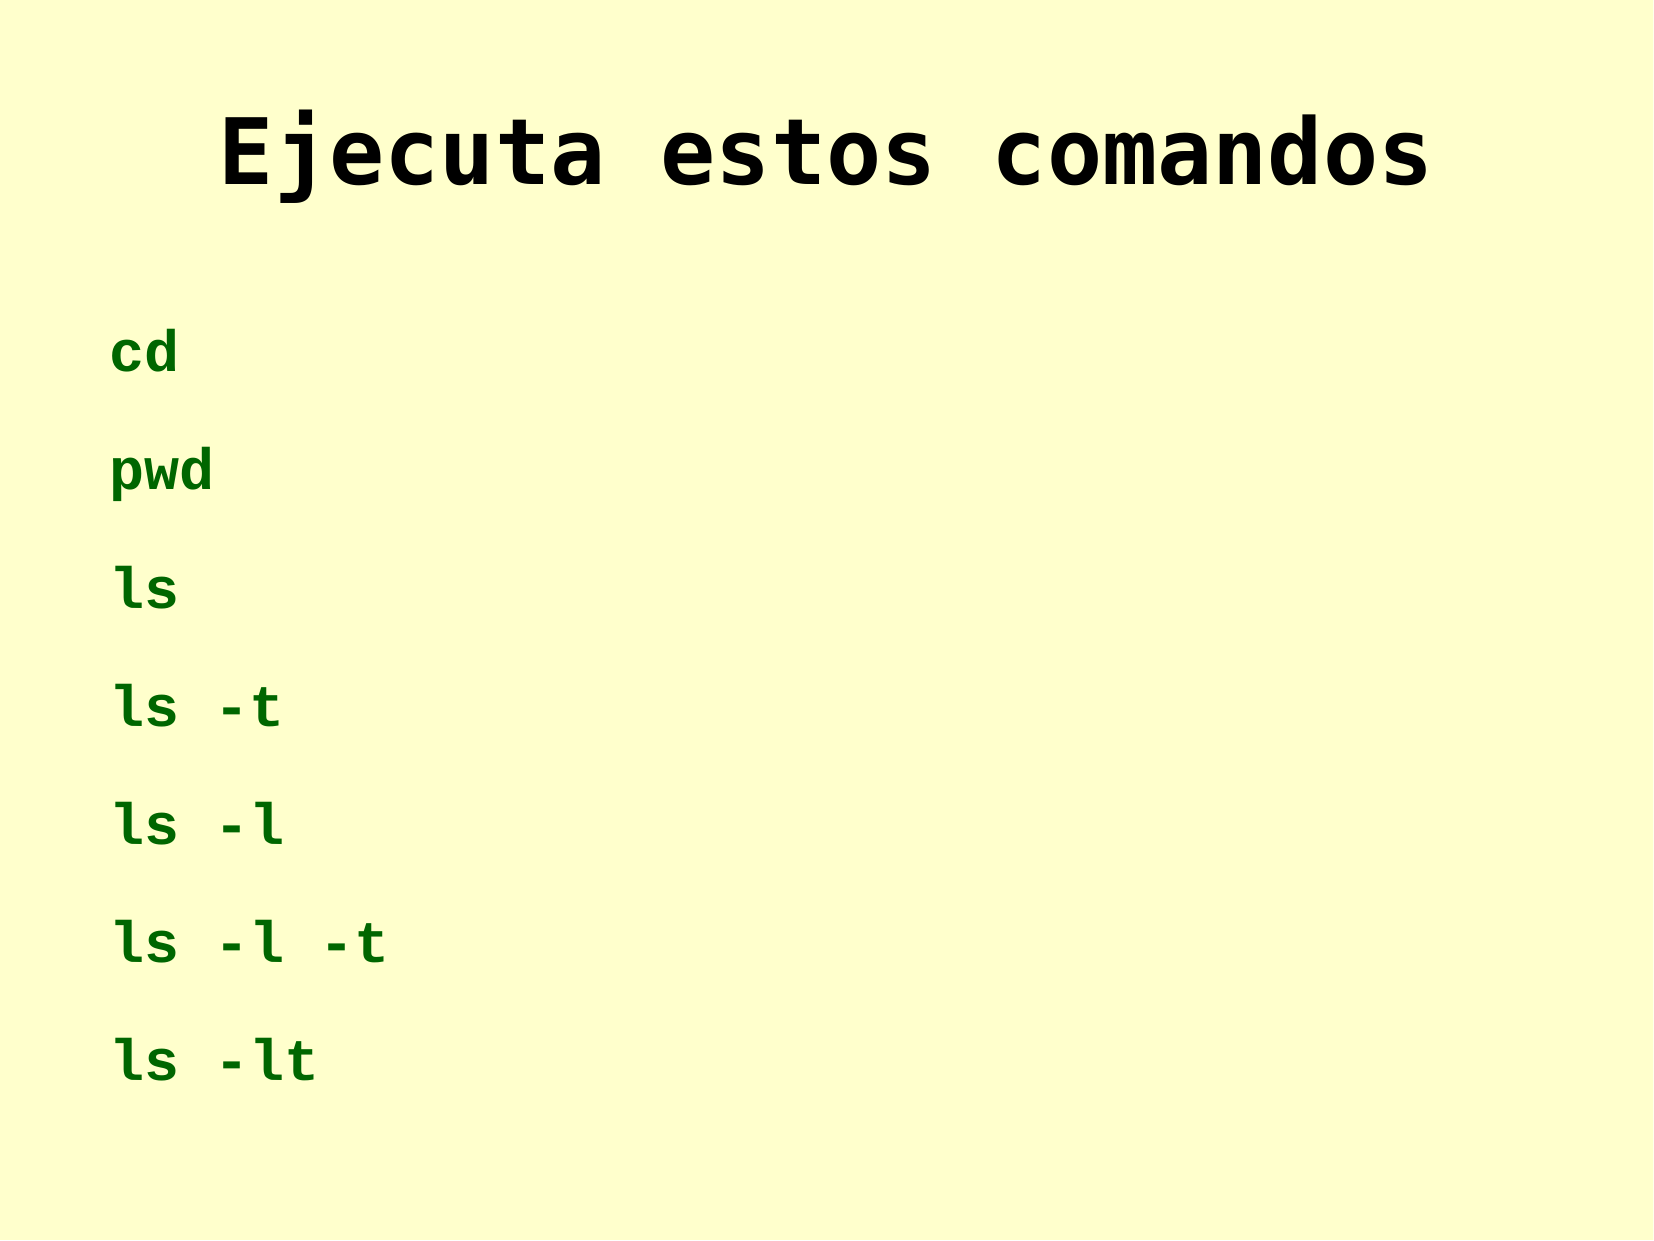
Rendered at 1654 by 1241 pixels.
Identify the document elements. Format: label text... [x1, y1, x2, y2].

text_box ls -lt [94, 1024, 1548, 1146]
text_box ls [94, 556, 1548, 670]
text_box ls -l -t [94, 906, 1548, 1024]
text_box ls -l [94, 788, 1548, 906]
text_box pwd [94, 434, 1548, 556]
title Ejecuta estos comandos [82, 49, 1571, 257]
text_box ls -t [94, 670, 1548, 788]
text_box cd [94, 316, 1548, 434]
